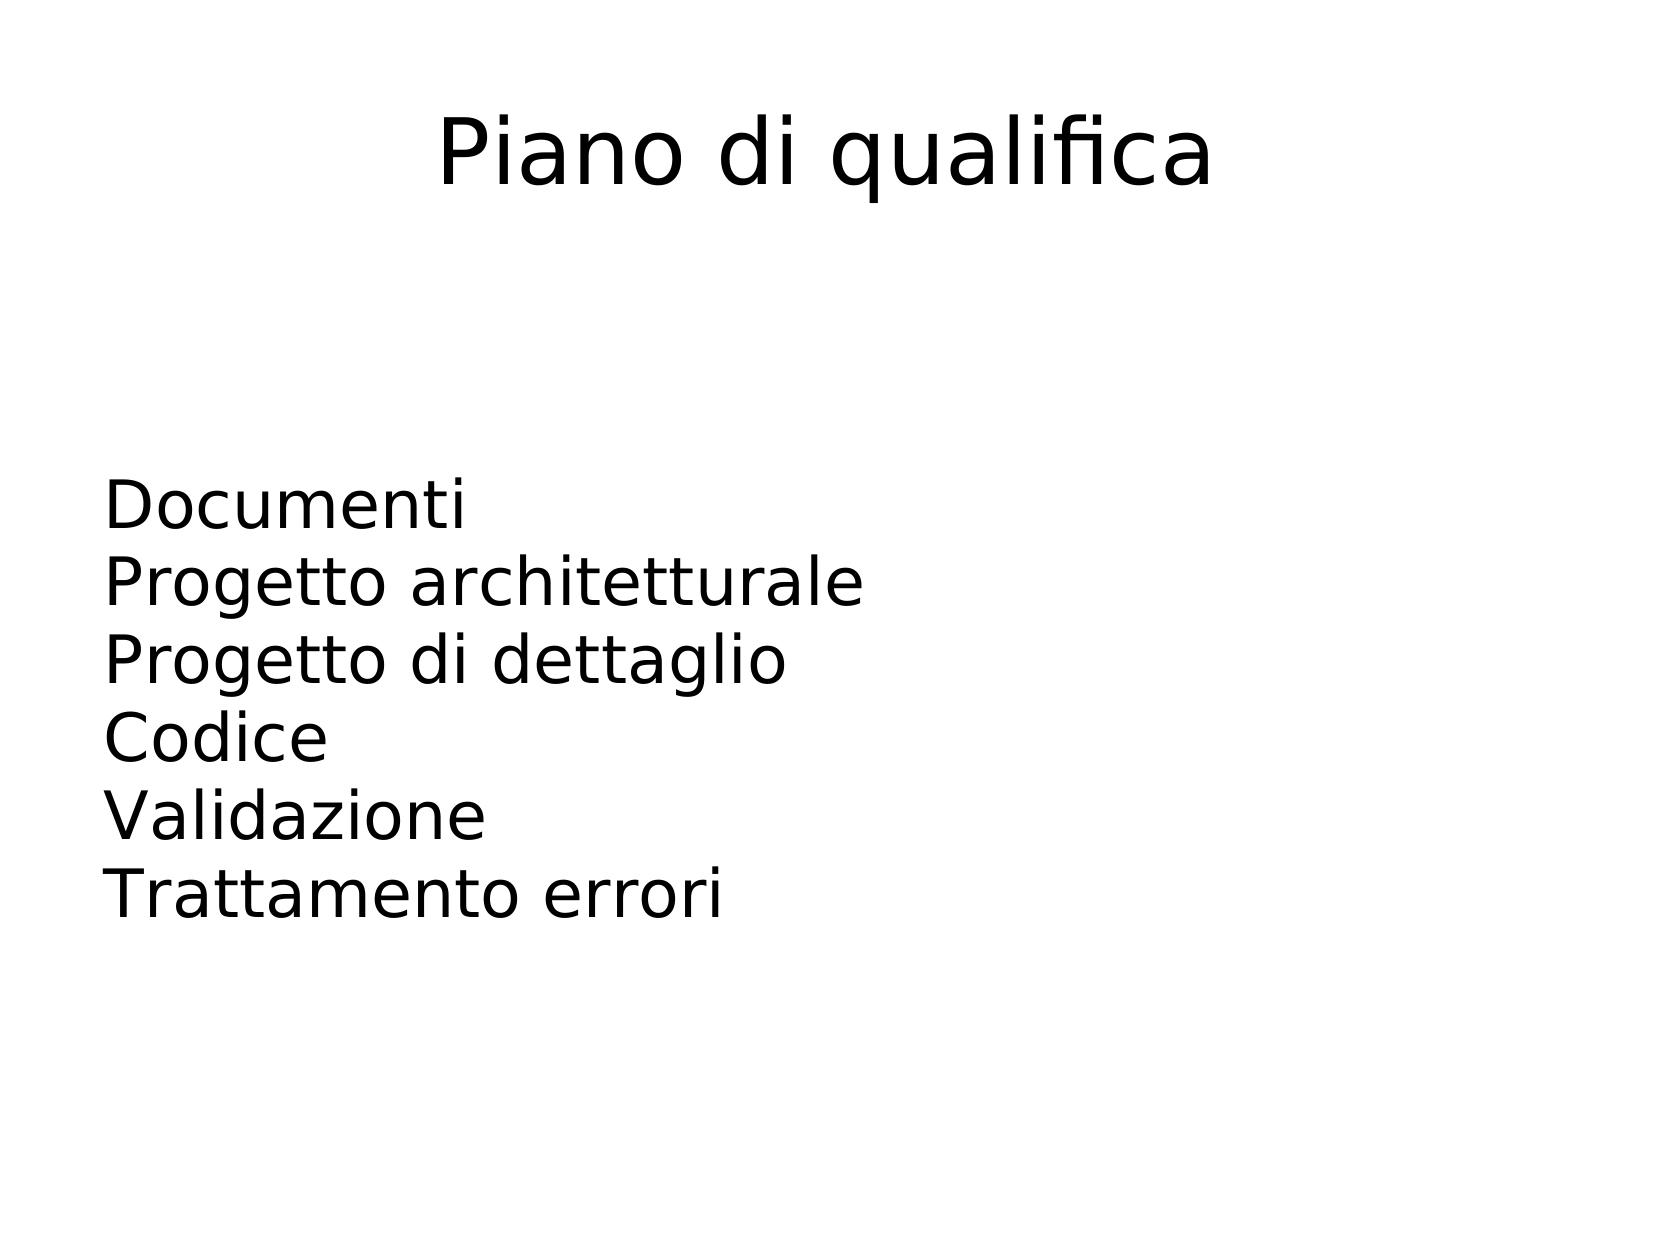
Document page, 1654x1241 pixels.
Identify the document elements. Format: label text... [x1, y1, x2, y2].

title Piano di qualifica [82, 49, 1571, 257]
subtitle Documenti Progetto architetturale Progetto di dettaglio Codice Validazione Trattamento errori [82, 290, 1571, 1109]
